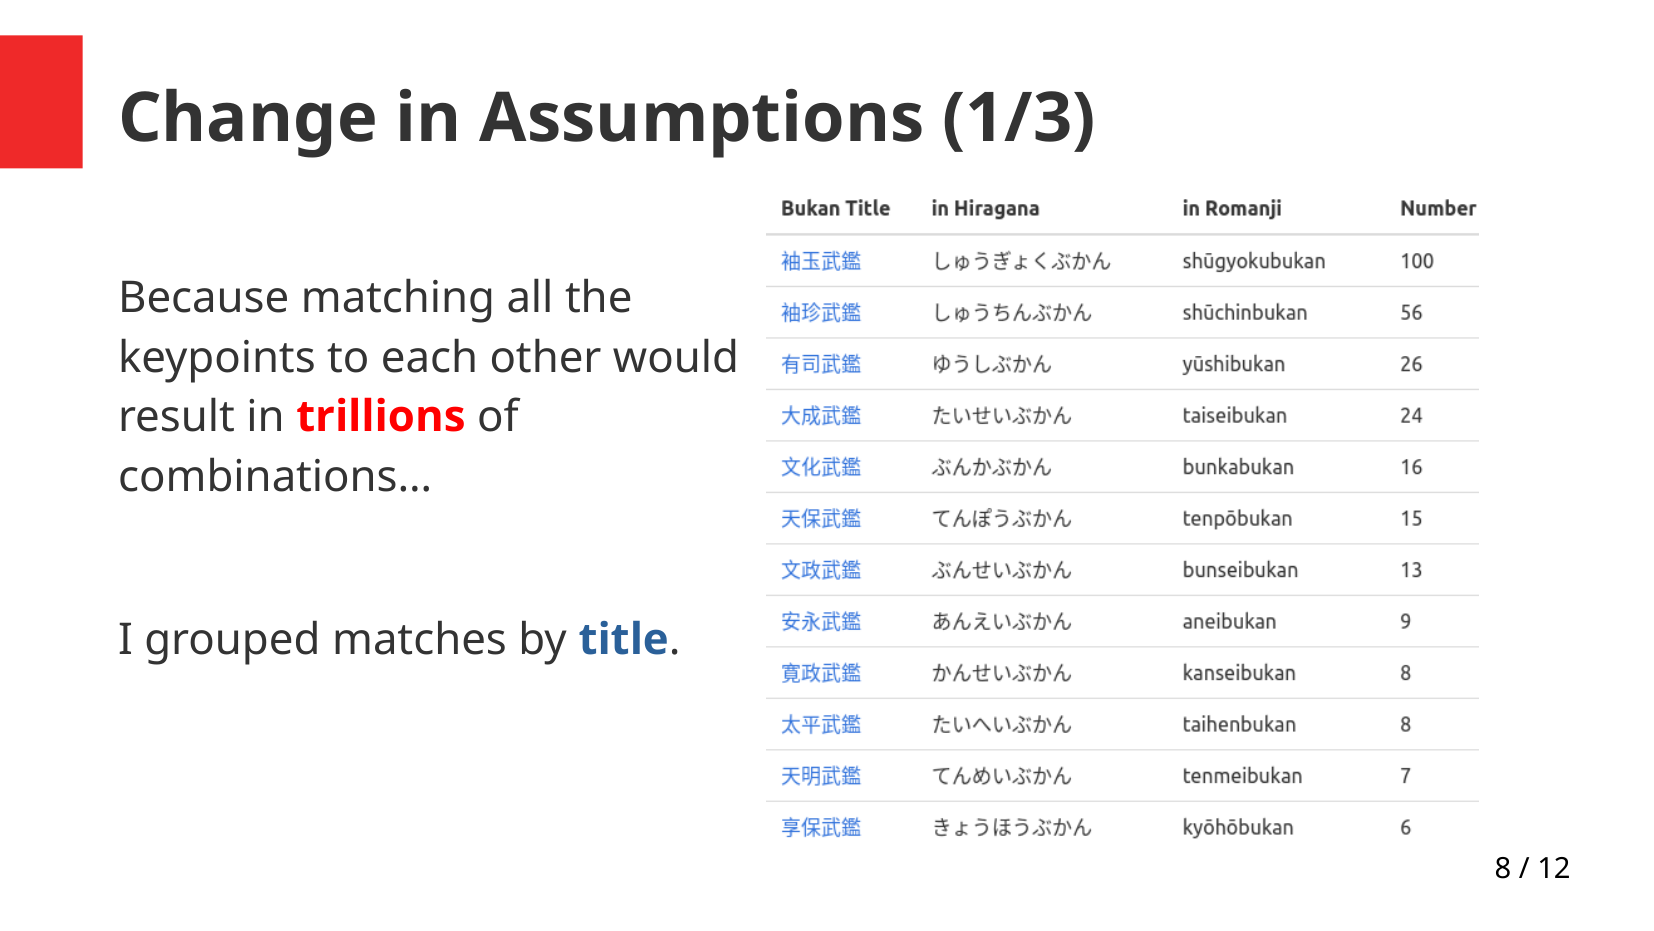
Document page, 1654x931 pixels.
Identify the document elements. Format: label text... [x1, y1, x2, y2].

title Change in Assumptions (1/3) [118, 37, 1571, 193]
picture [766, 183, 1479, 851]
list Because matching all the keypoints to each other would result in trillions of combinations… I grouped matches by title. [118, 265, 756, 863]
